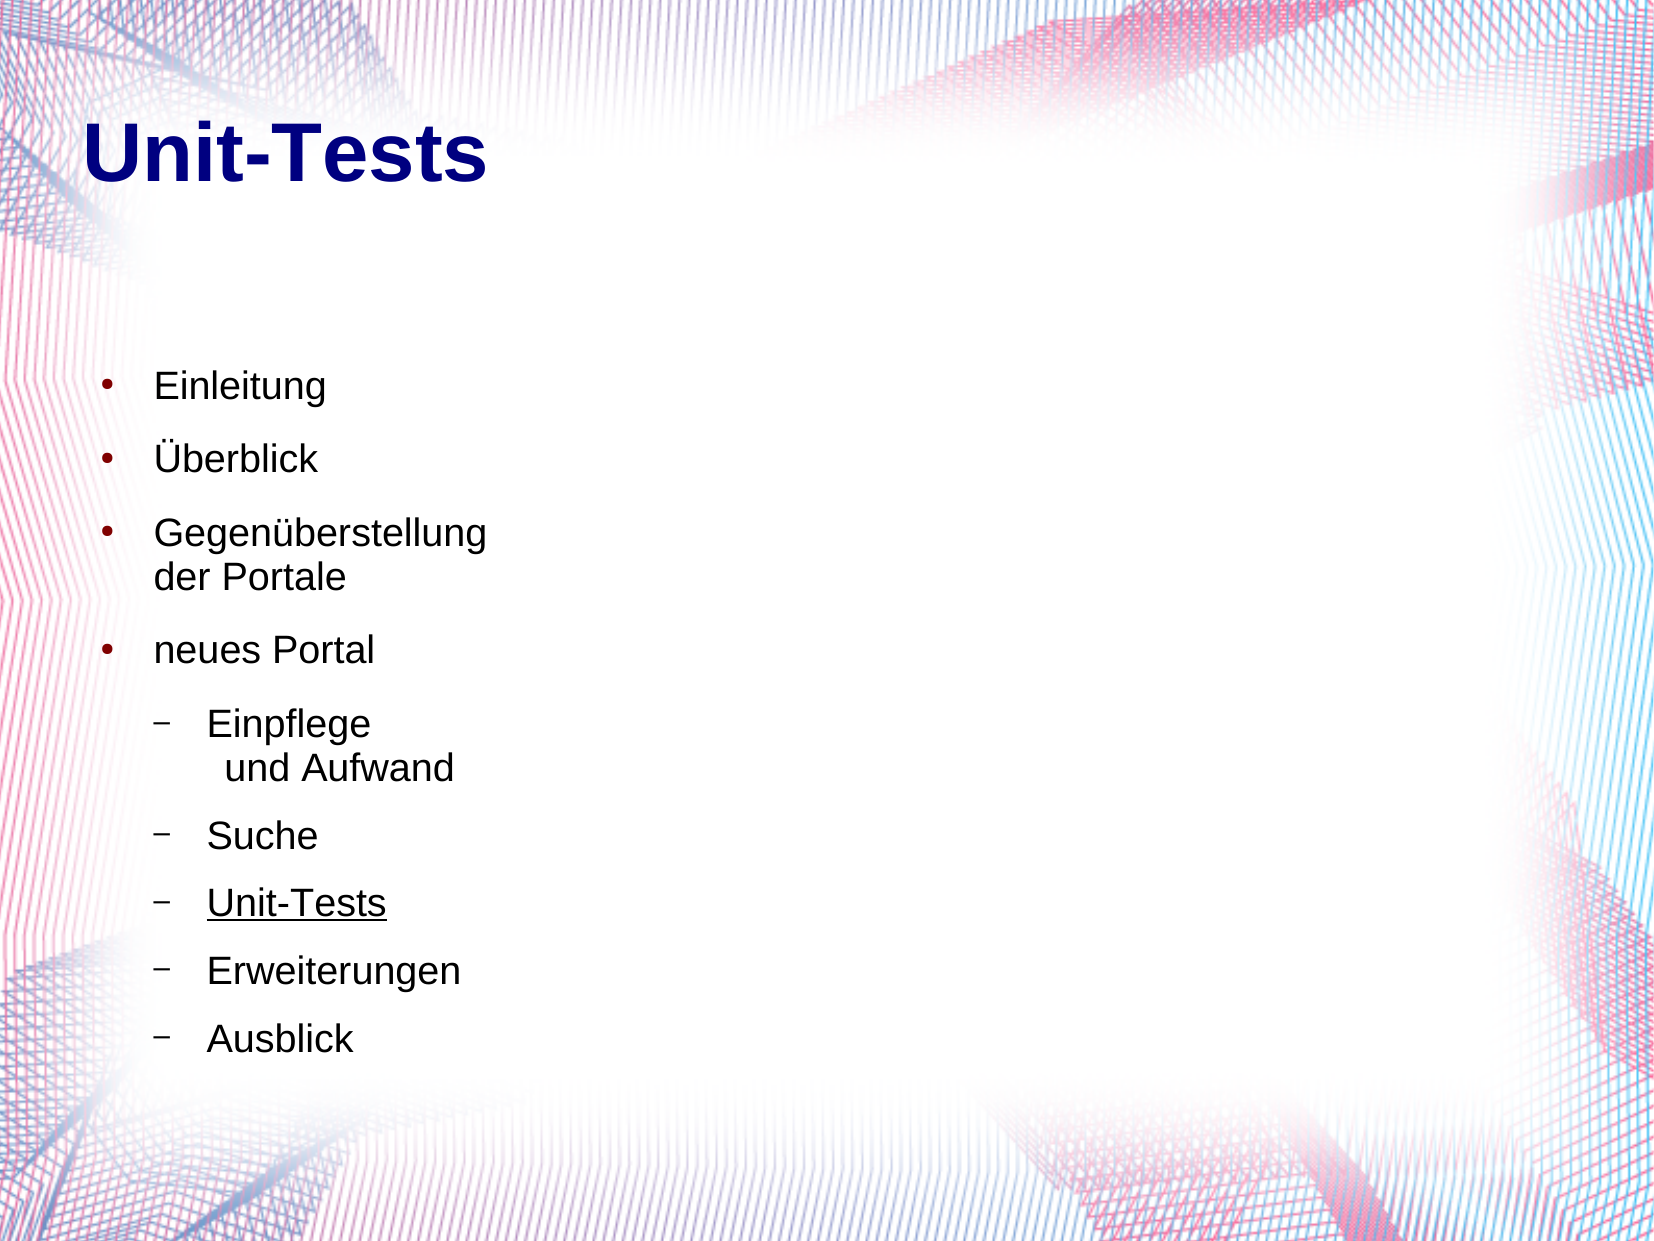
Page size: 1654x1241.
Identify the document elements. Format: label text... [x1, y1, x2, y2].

title Unit-Tests [82, 49, 1571, 257]
picture [0, 0, 1654, 1241]
list Einleitung Überblick Gegenüberstellung der Portale neues Portal Einpflege und Aufwand Suche Unit-Tests Erweiterungen Ausblick [82, 290, 520, 1109]
